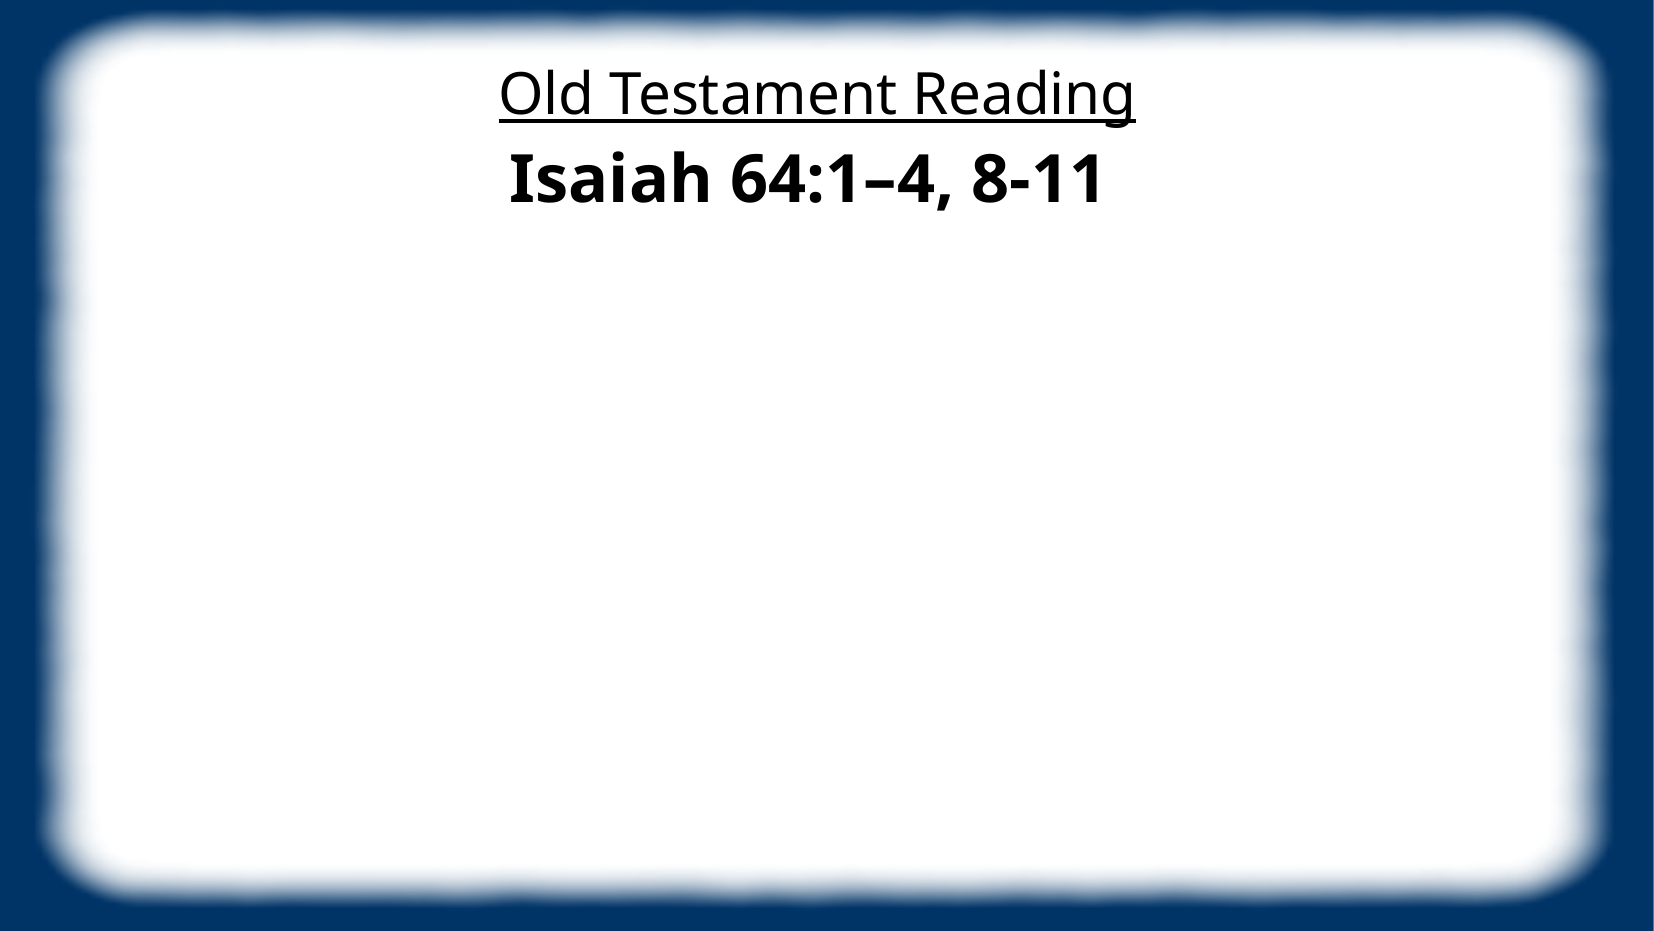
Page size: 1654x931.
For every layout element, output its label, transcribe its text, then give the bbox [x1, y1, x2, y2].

text_box Old Testament Reading Isaiah 64:1–4, 8-11 [90, 45, 1546, 226]
picture [0, 0, 1654, 931]
